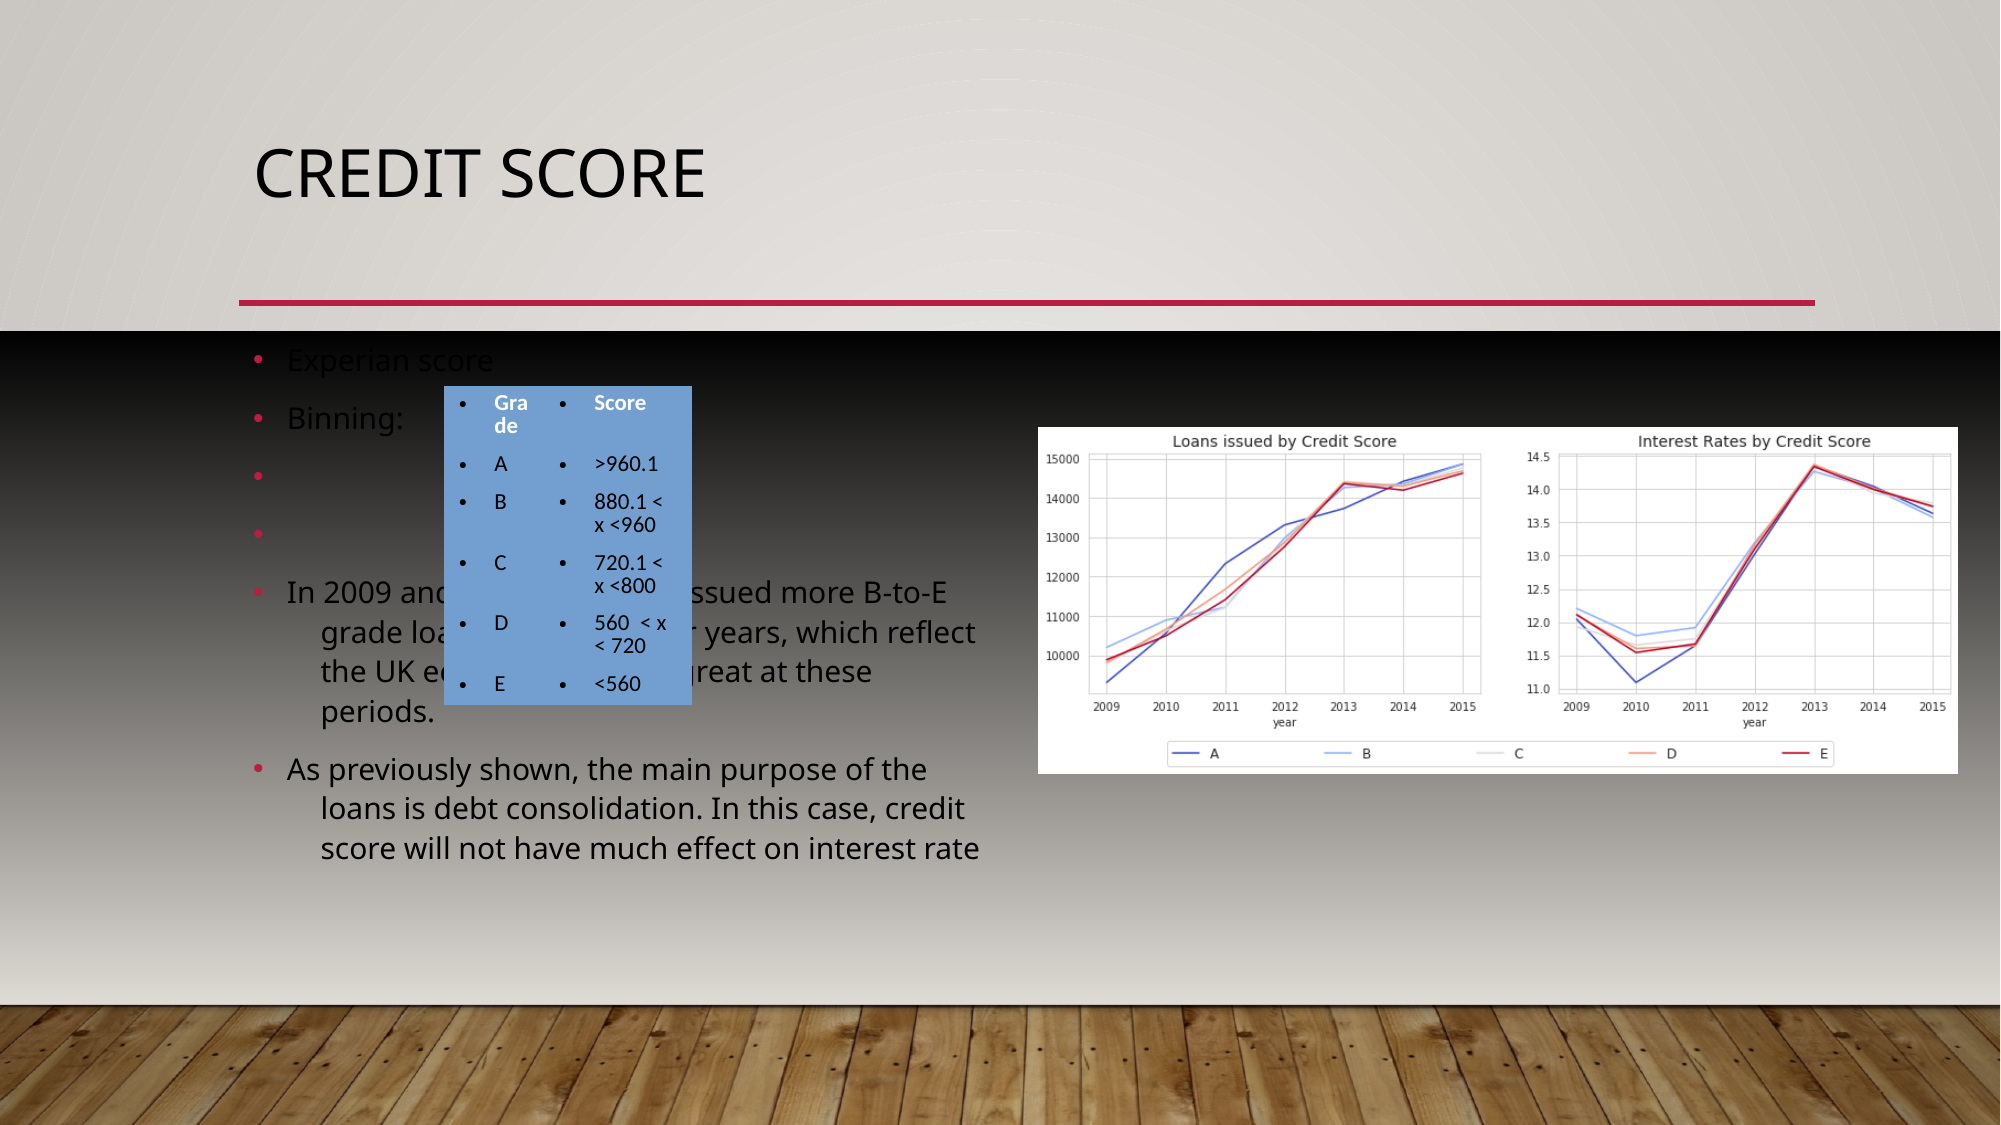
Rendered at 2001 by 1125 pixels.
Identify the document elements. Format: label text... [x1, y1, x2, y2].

table_cell E [444, 667, 544, 705]
table_cell <560 [544, 667, 692, 705]
table_cell >960.1 [544, 447, 692, 485]
table_cell 560 < x < 720 [544, 606, 692, 667]
picture [1038, 427, 1958, 774]
table_header Grade [444, 386, 544, 447]
table_cell 880.1 < x <960 [544, 485, 692, 545]
title Credit score [238, 131, 1814, 305]
table_cell C [444, 545, 544, 606]
table_cell D [444, 606, 544, 667]
table_cell A [444, 447, 544, 485]
list Experian score Binning: In 2009 and 2013, this bank issued more B-to-E grade loans than the other years, which reflect the UK economy was not great at these periods. As previously shown, the main purpose of the loans is debt consolidation. In this case, credit score will not have much effect on interest rate [238, 330, 1000, 902]
table_header Score [544, 386, 692, 447]
table_cell B [444, 485, 544, 545]
table_cell 720.1 < x <800 [544, 545, 692, 606]
